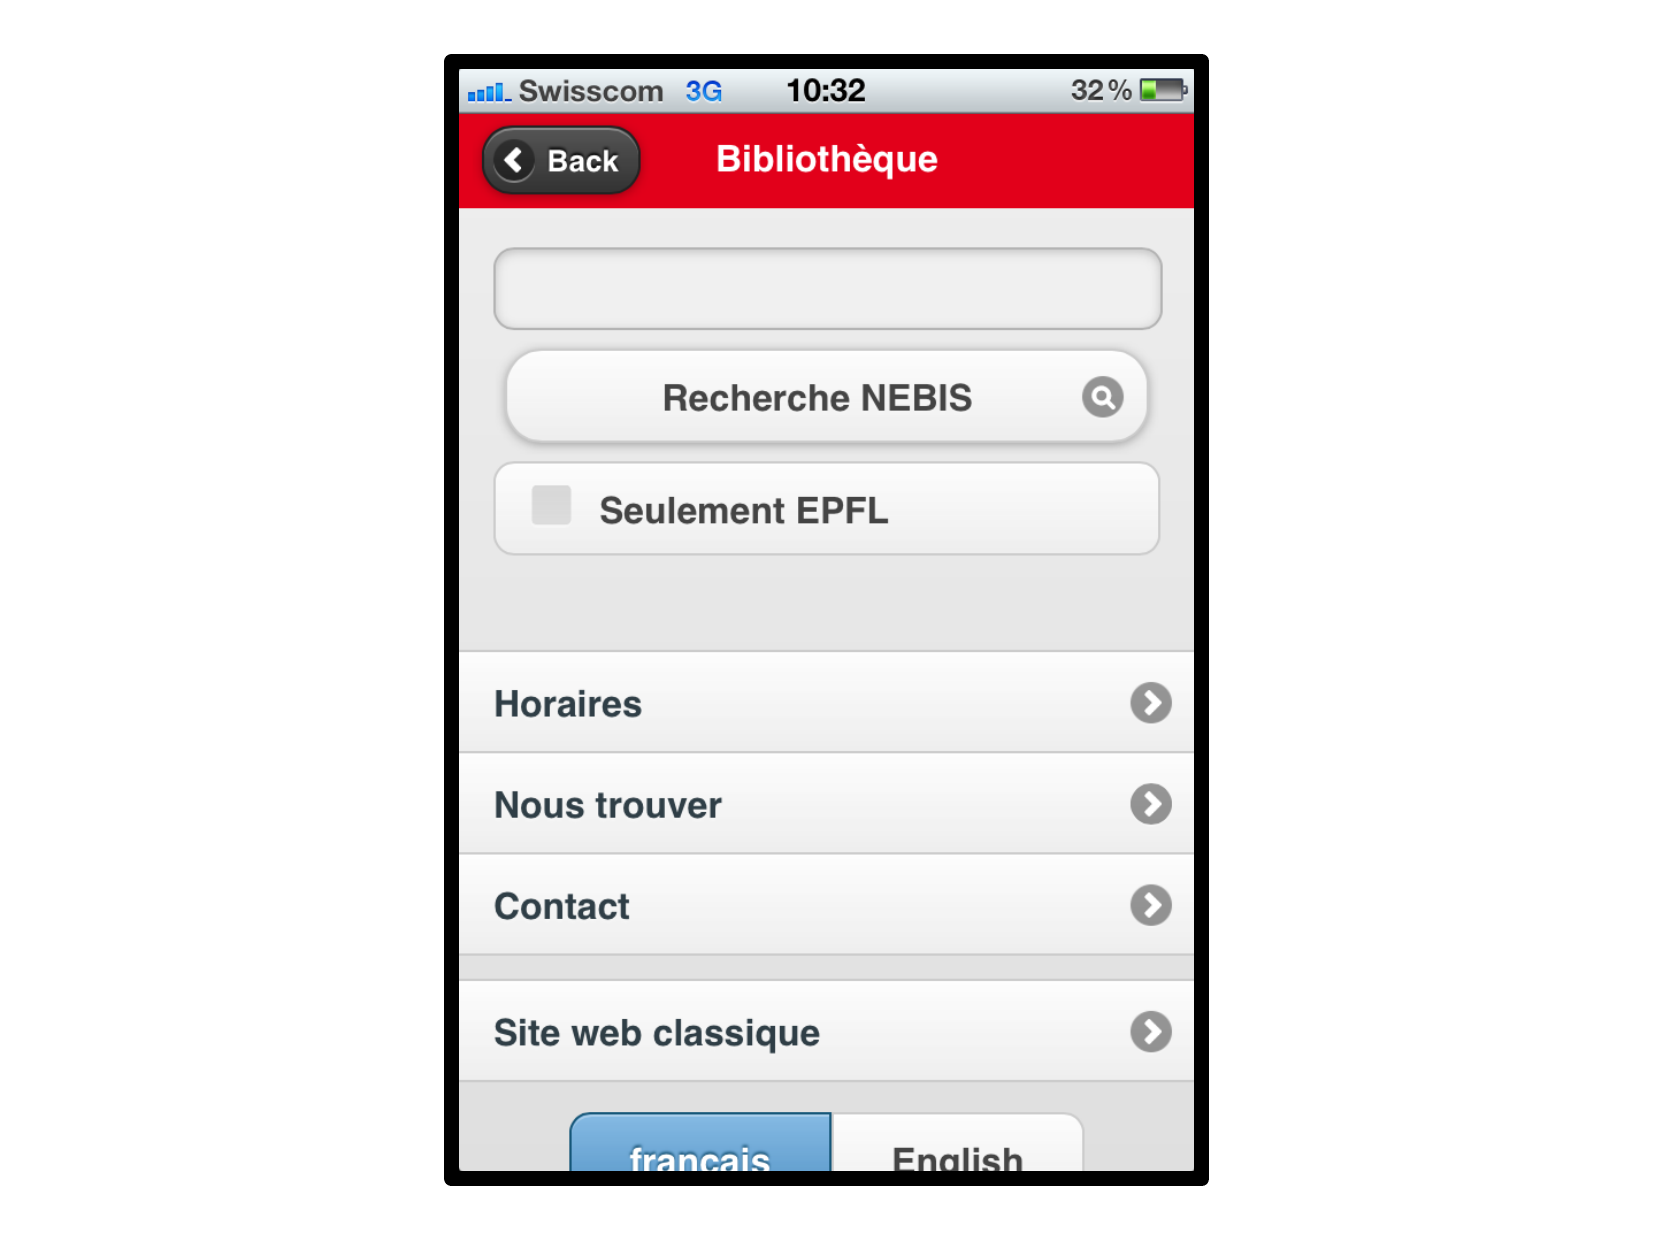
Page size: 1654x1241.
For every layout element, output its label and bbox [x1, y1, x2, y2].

picture [459, 68, 1195, 1172]
